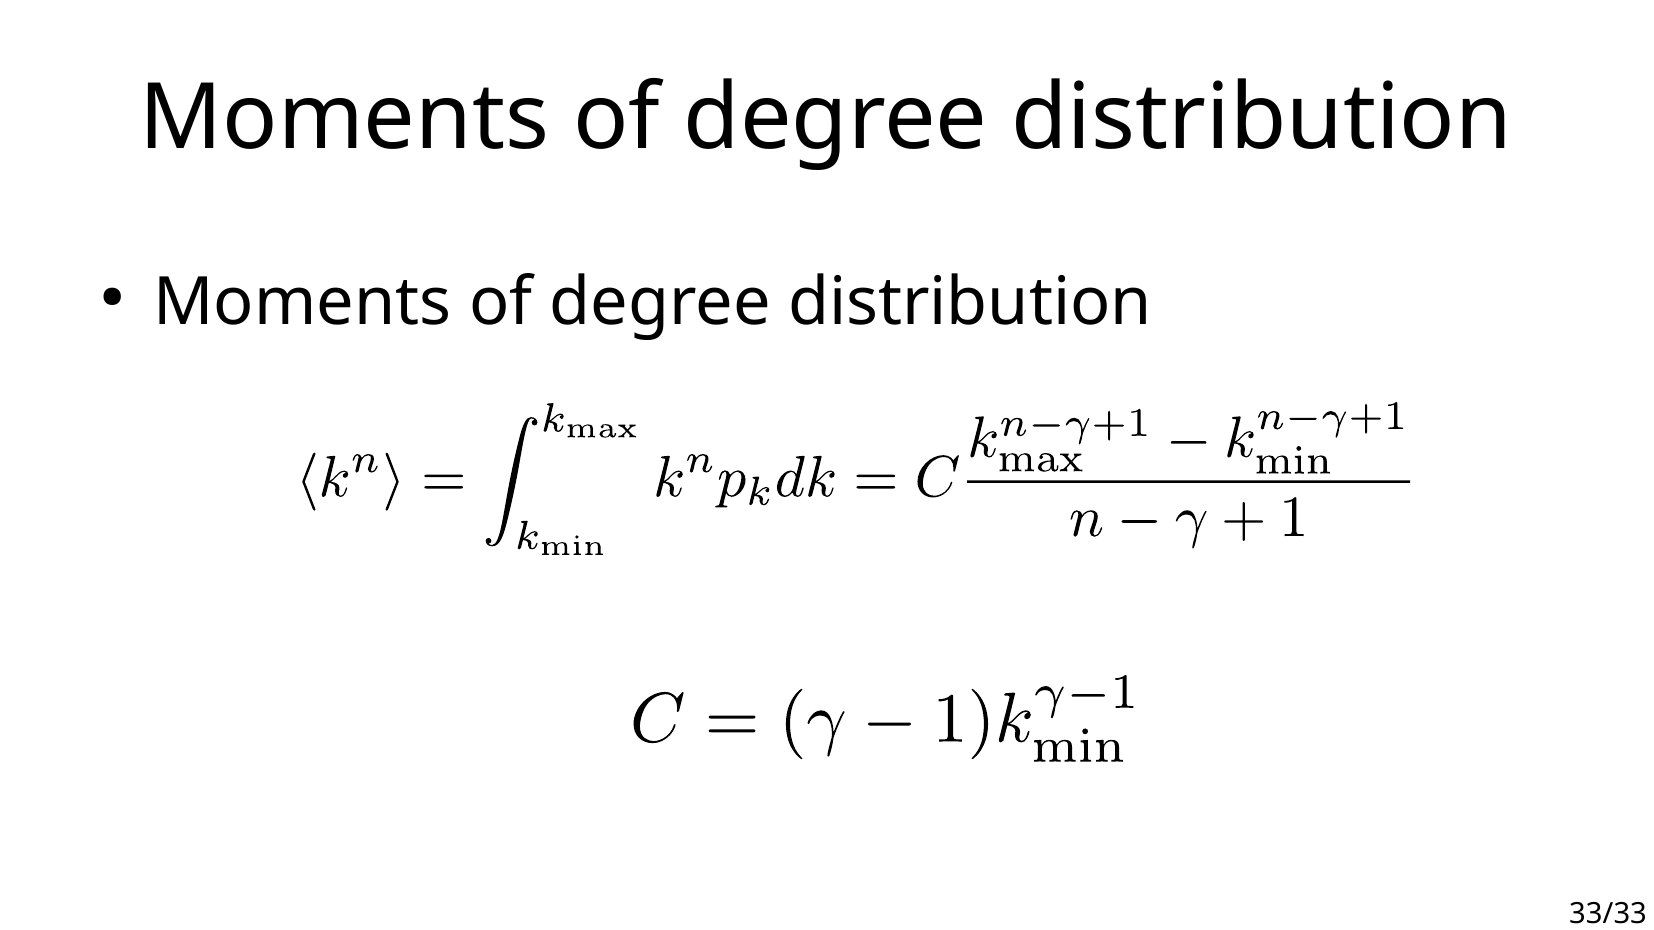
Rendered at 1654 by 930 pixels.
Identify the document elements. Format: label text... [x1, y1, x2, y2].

list Moments of degree distribution [82, 252, 1571, 901]
text_box [630, 675, 1139, 762]
title Moments of degree distribution [82, 1, 1571, 225]
text_box [295, 401, 1411, 556]
